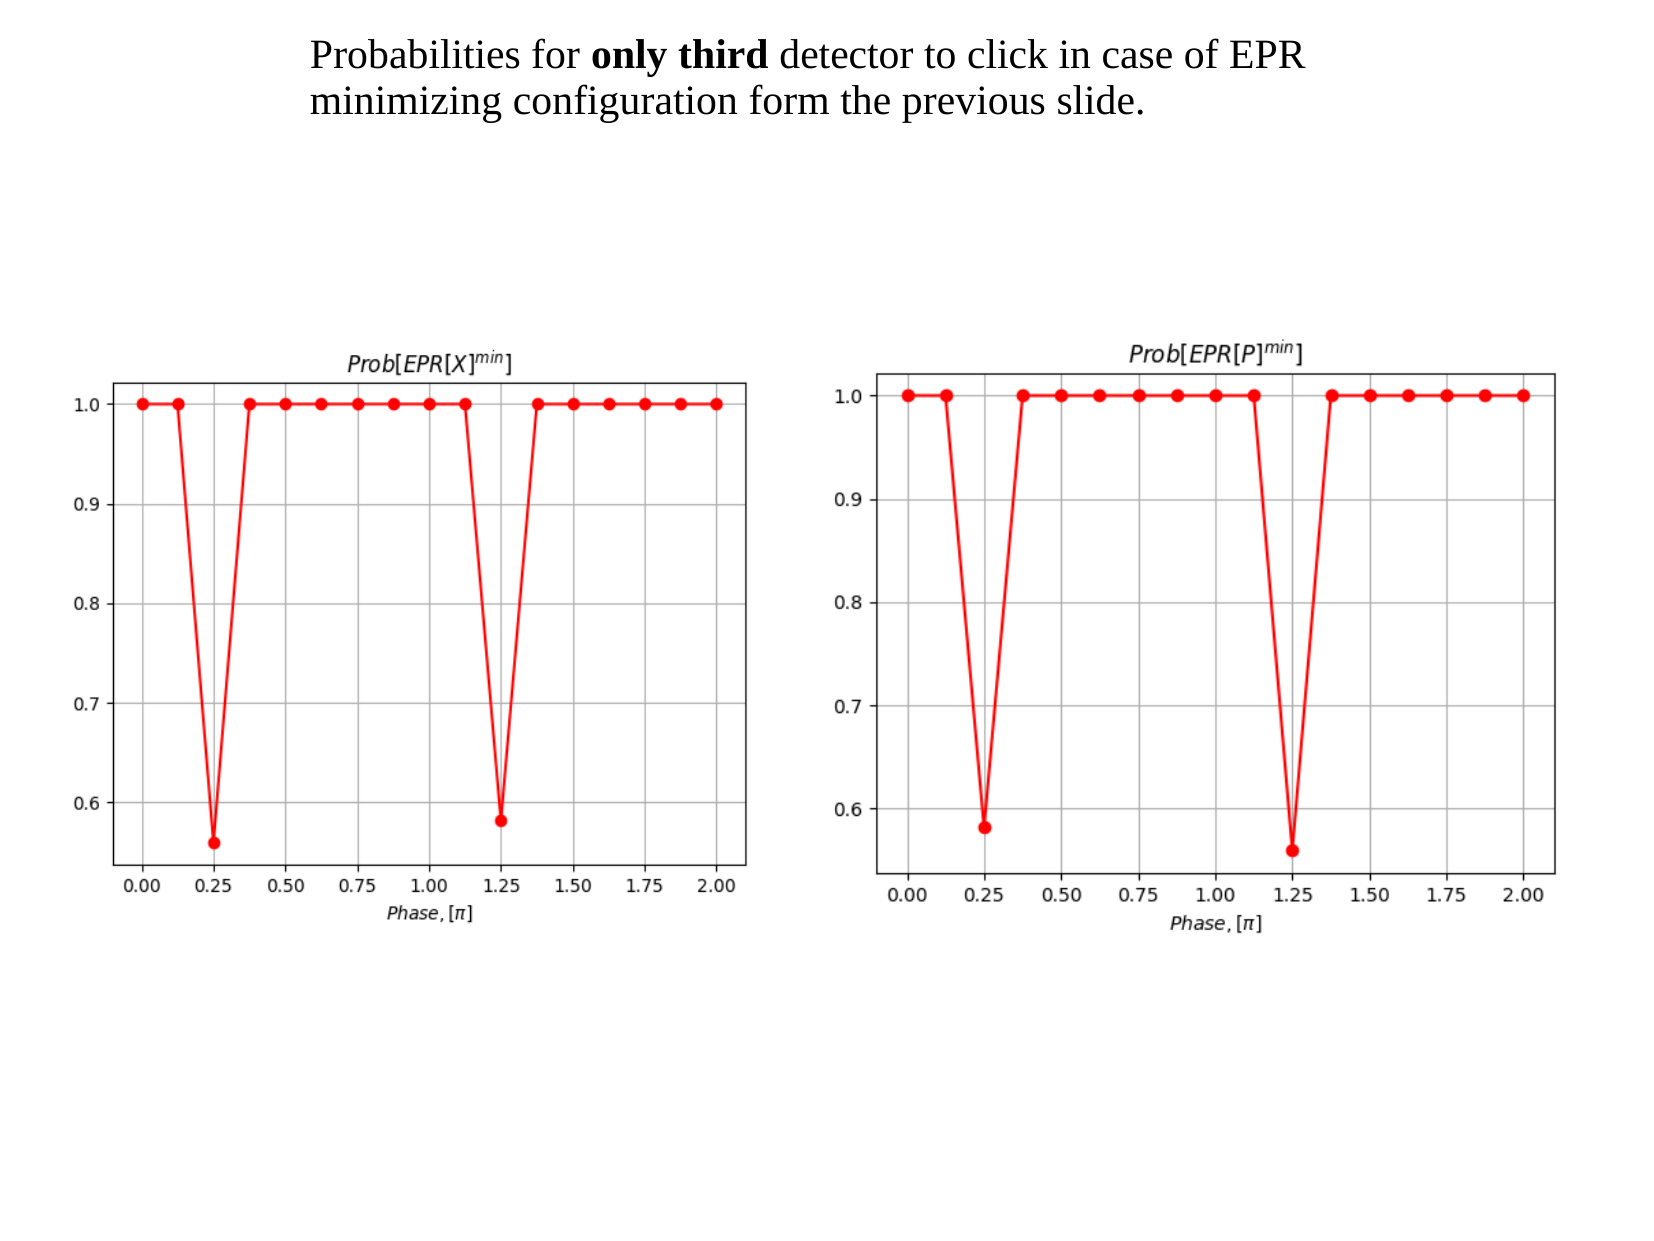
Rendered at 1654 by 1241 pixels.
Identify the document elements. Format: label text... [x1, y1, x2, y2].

text_box Probabilities for only third detector to click in case of EPR minimizing configuration form the previous slide. [295, 23, 1382, 142]
picture [11, 295, 1642, 945]
